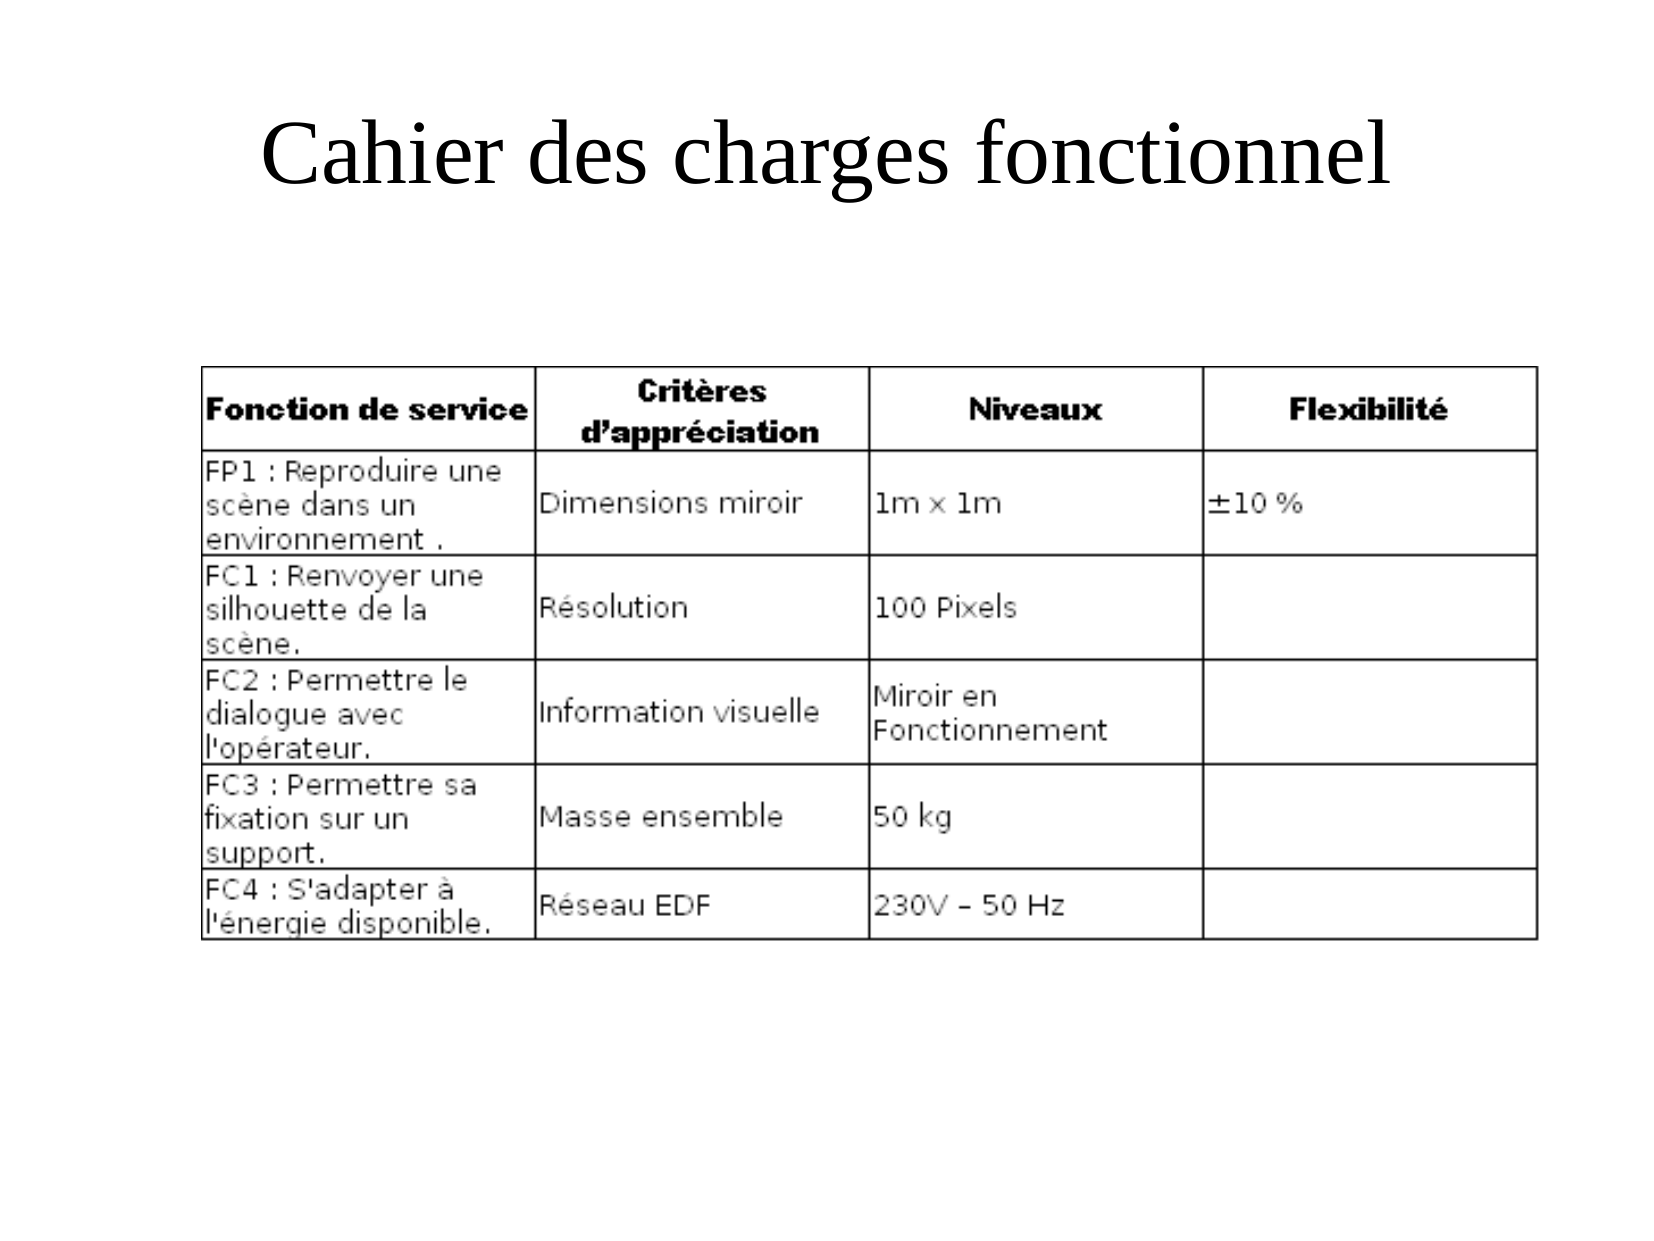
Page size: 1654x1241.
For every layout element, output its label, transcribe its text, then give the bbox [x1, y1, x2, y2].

title Cahier des charges fonctionnel [82, 49, 1571, 257]
picture [201, 366, 1548, 950]
